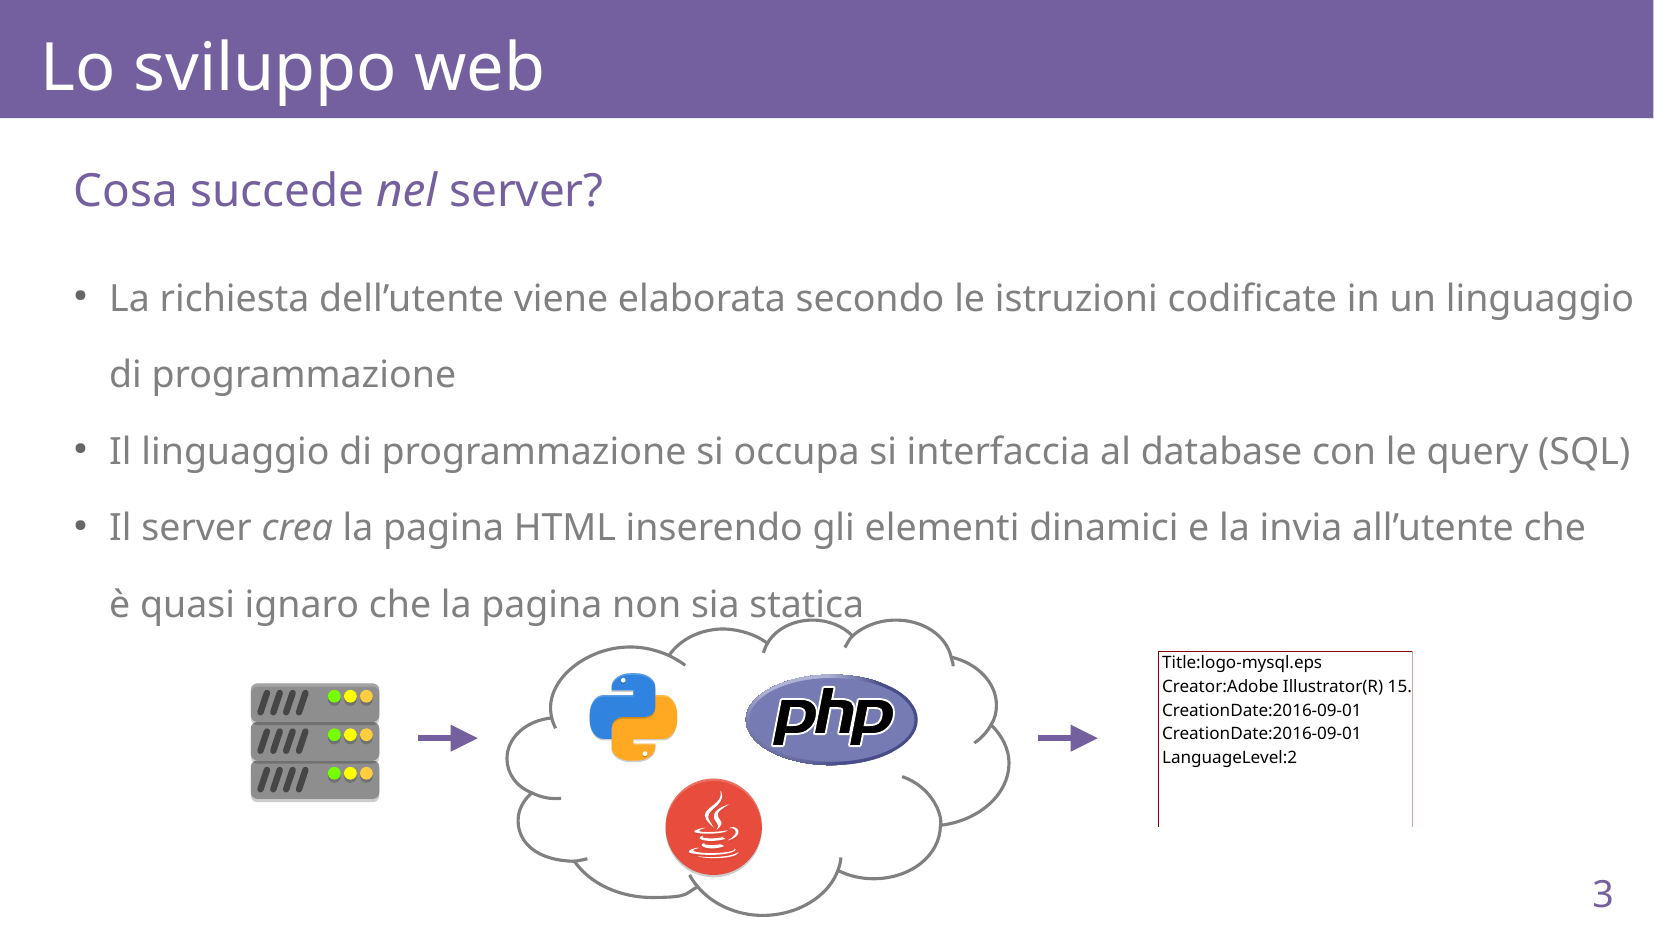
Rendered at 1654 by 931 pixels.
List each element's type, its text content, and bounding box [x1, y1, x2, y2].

picture [1156, 649, 1413, 827]
picture [582, 666, 921, 886]
text_box <numero> [1513, 860, 1654, 931]
text_box La richiesta dell’utente viene elaborata secondo le istruzioni codificate in un linguaggio di programmazione Il linguaggio di programmazione si occupa si interfaccia al database con le query (SQL) Il server crea la pagina HTML inserendo gli elementi dinamici e la invia all’utente che è quasi ignaro che la pagina non sia statica [59, 238, 1618, 591]
picture [241, 667, 389, 815]
text_box Lo sviluppo web [25, 11, 487, 107]
text_box Cosa succede nel server? [59, 150, 610, 220]
text_box [0, 0, 1654, 119]
